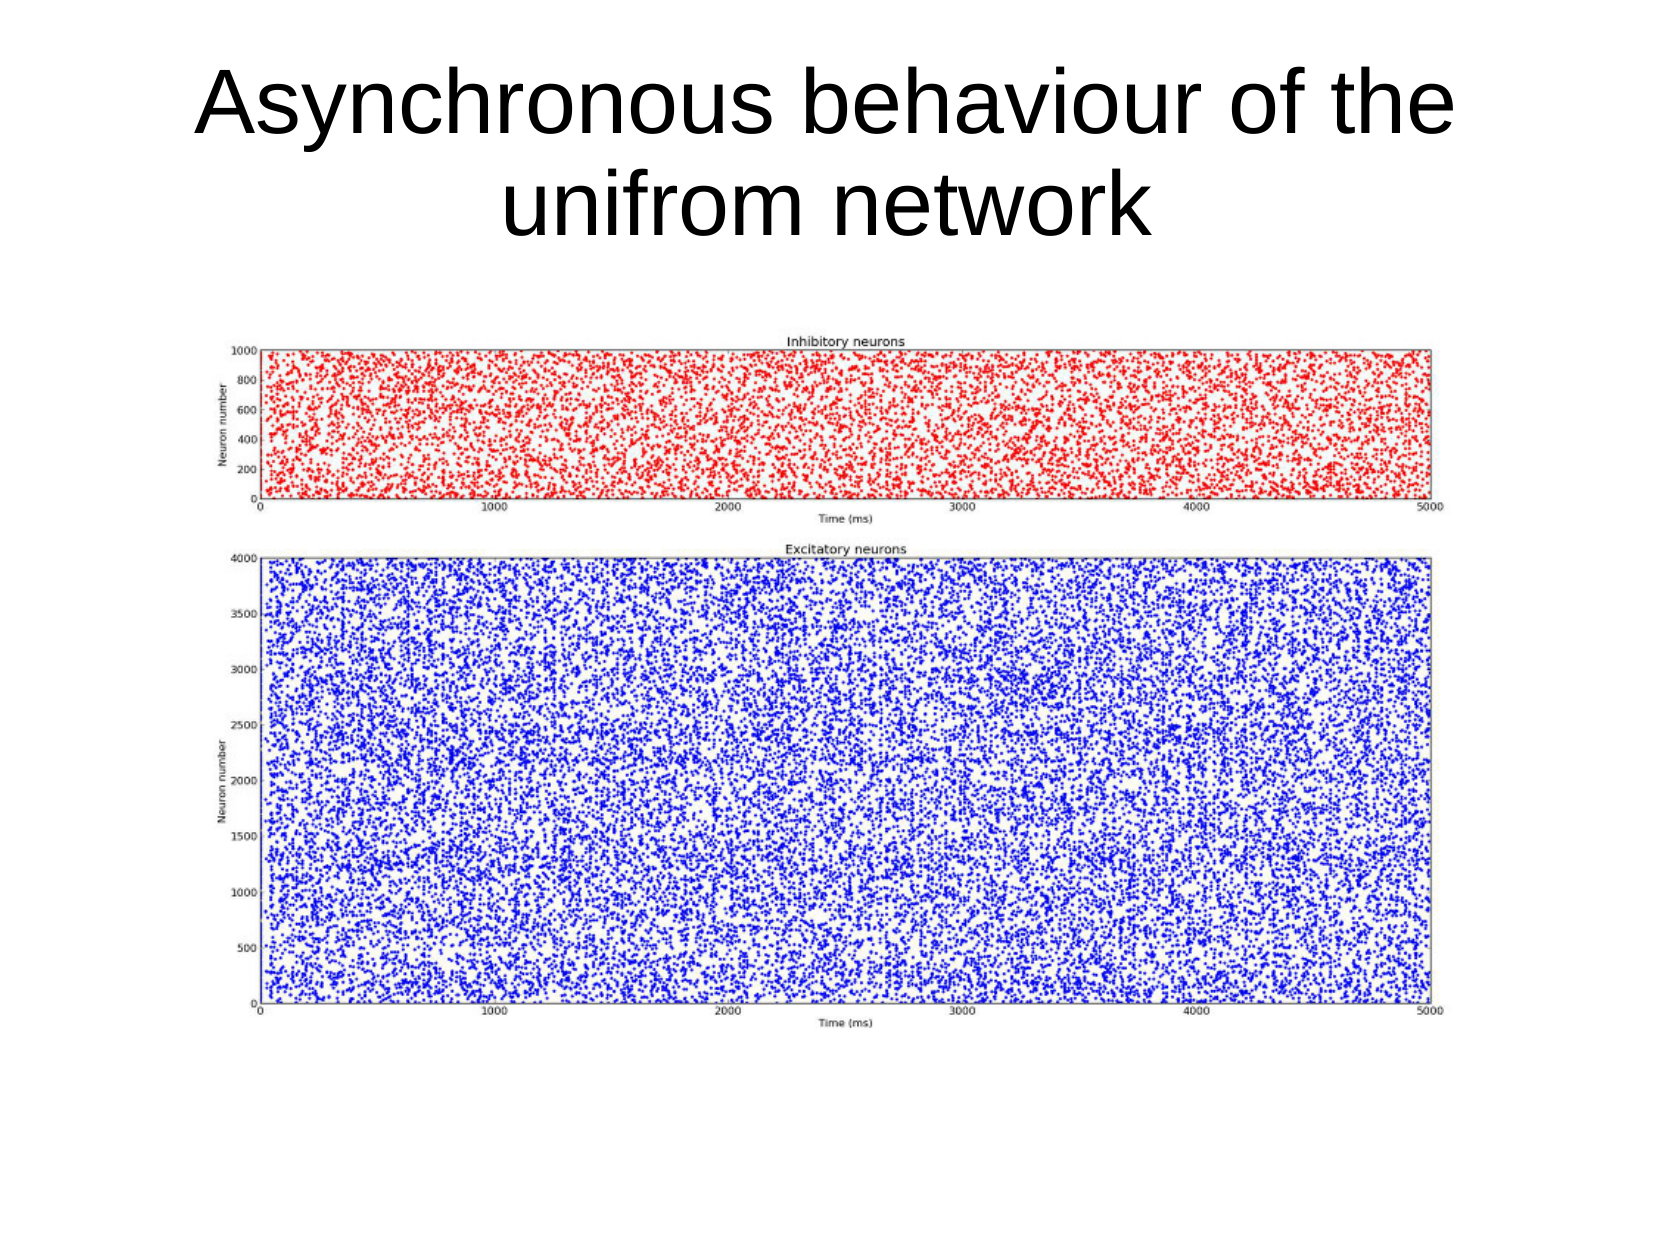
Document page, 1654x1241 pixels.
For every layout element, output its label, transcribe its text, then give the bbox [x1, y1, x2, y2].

picture [72, 269, 1581, 1085]
title Asynchronous behaviour of the unifrom network [82, 49, 1571, 257]
